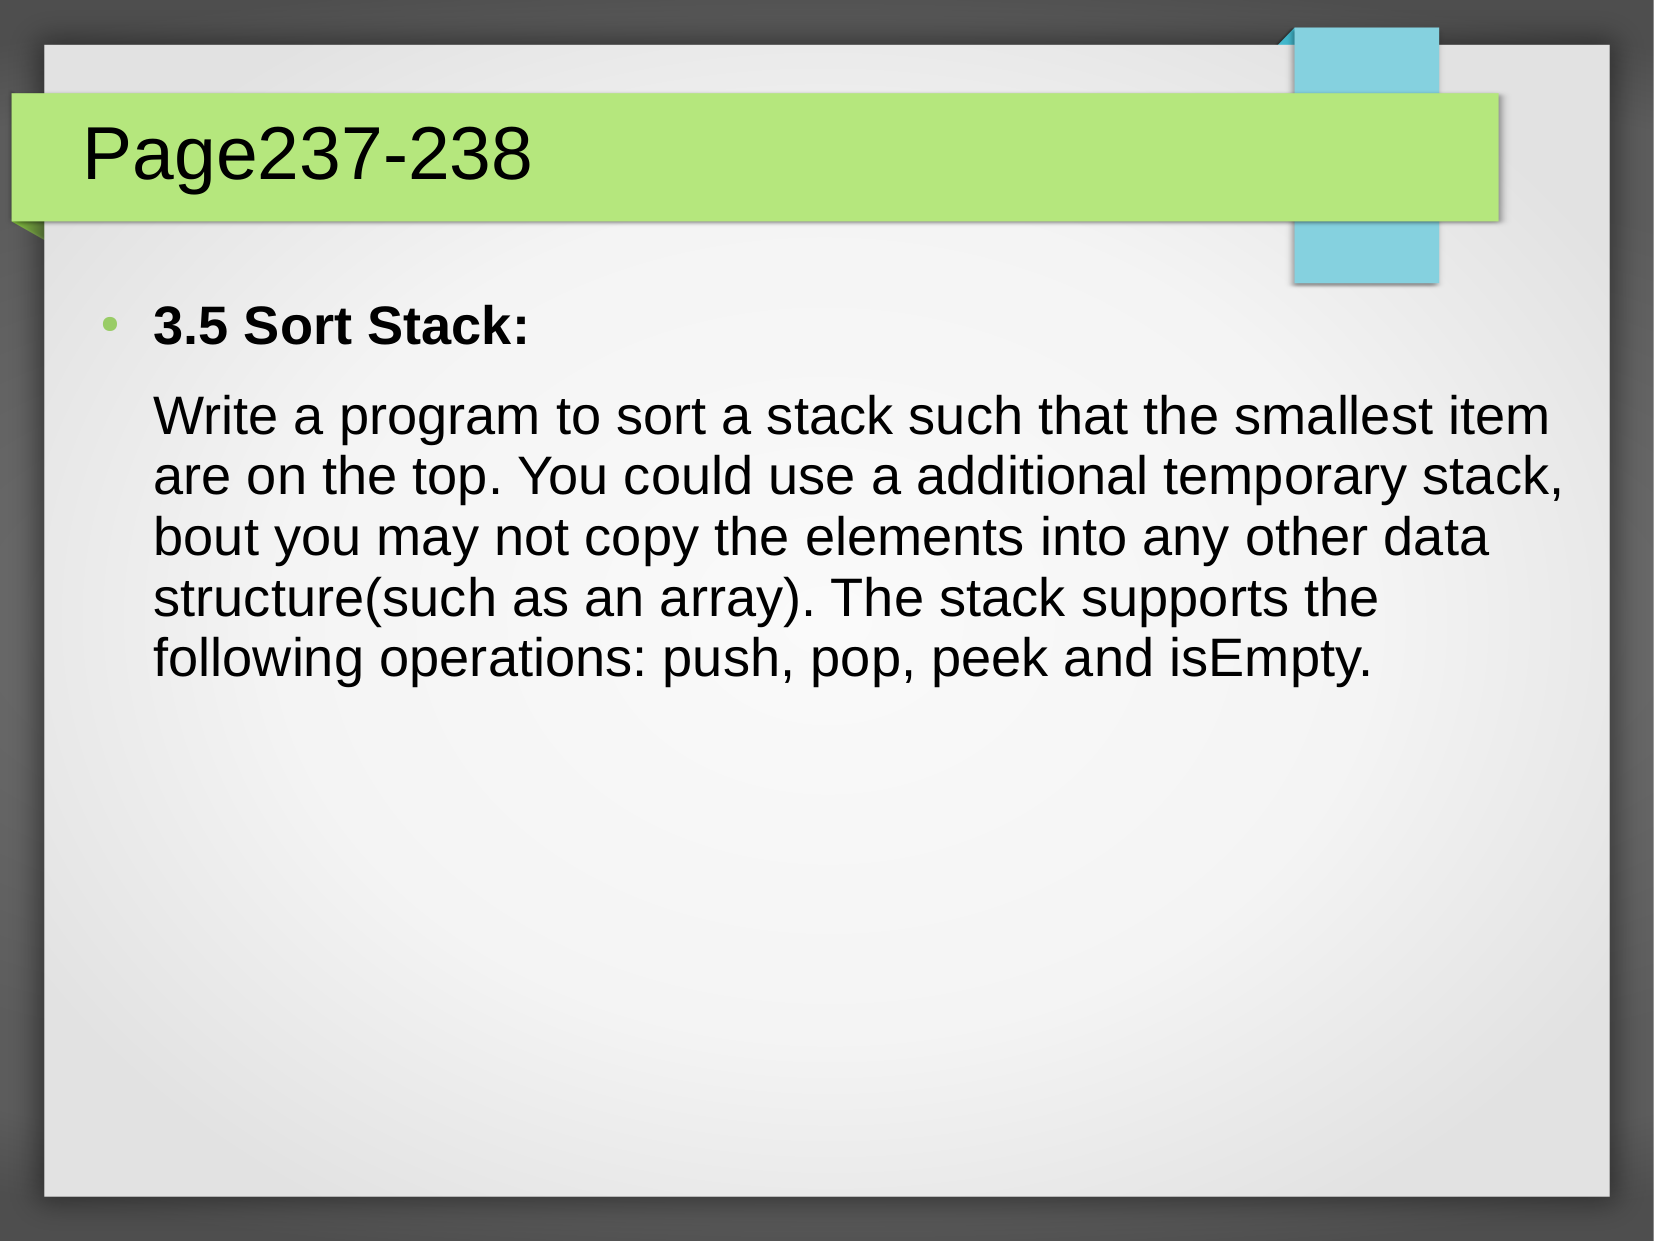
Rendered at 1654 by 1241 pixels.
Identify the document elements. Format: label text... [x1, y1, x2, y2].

title Page237-238 [82, 94, 1264, 213]
list 3.5 Sort Stack: Write a program to sort a stack such that the smallest item are on the top. You could use a additional temporary stack, bout you may not copy the elements into any other data structure(such as an array). The stack supports the following operations: push, pop, peek and isEmpty. [82, 295, 1571, 1015]
picture [0, 0, 1654, 1241]
